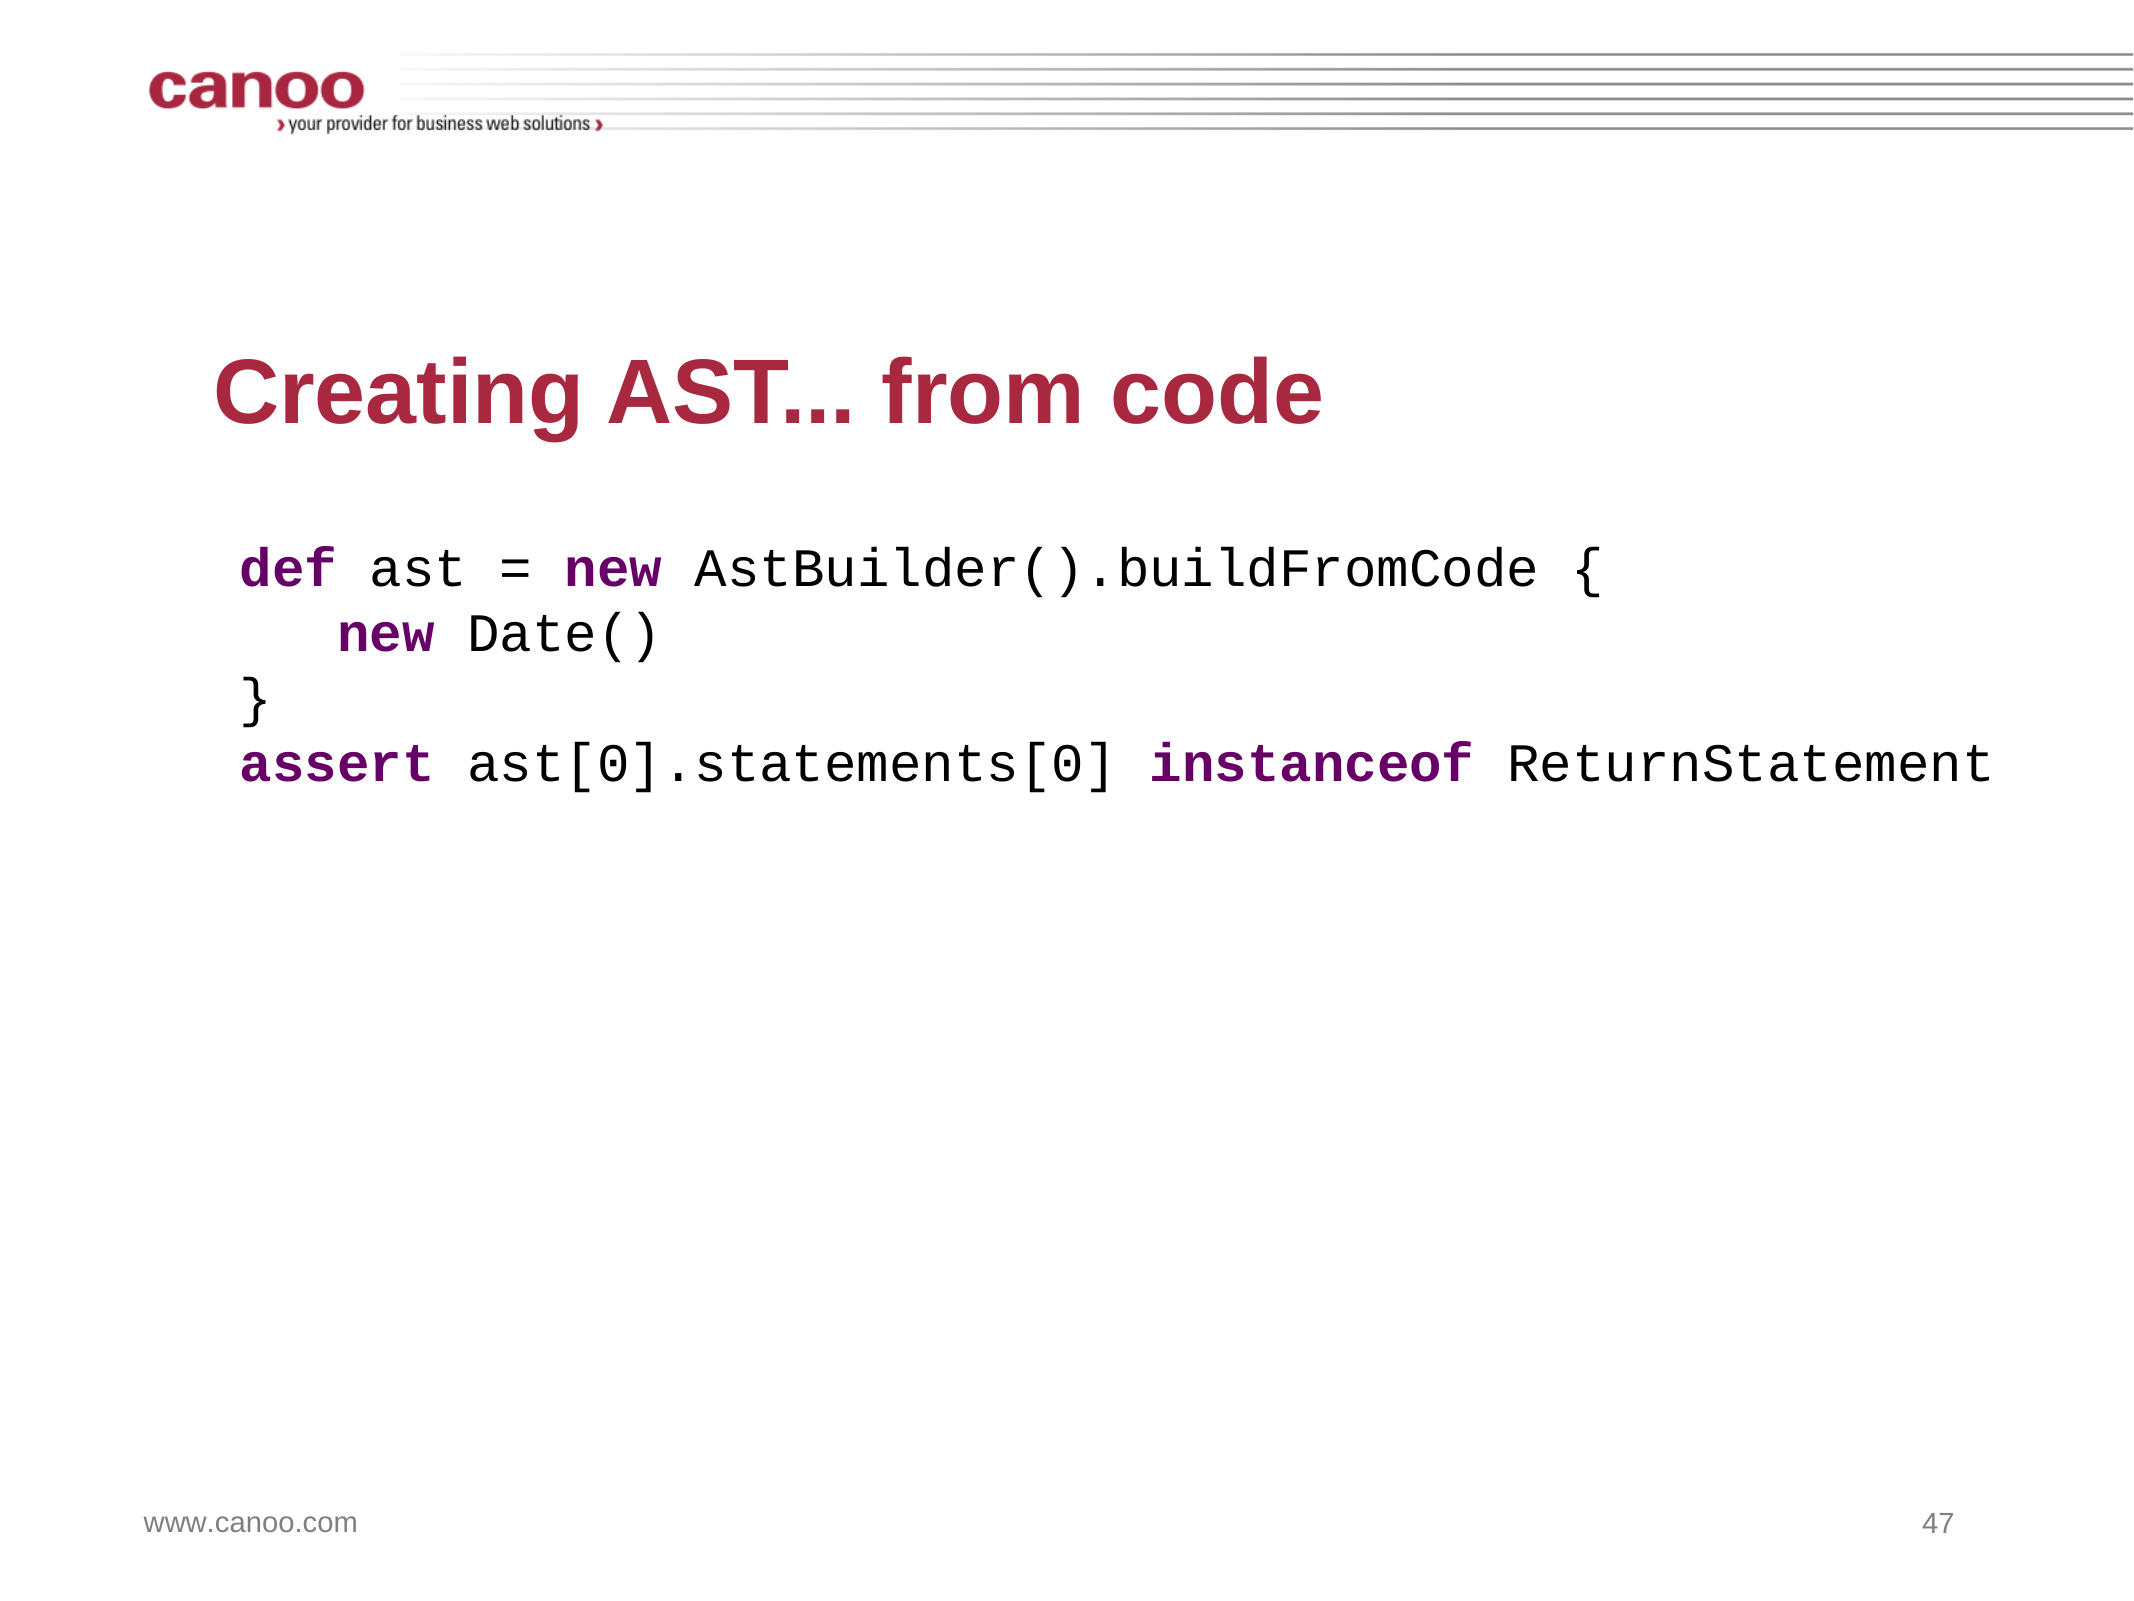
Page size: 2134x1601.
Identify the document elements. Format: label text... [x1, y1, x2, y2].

picture [0, 21, 2134, 188]
title Creating AST... from code [204, 220, 2020, 451]
text_box def ast = new AstBuilder().buildFromCode { new Date() } assert ast[0].statements[0] instanceof ReturnStatement [224, 525, 2100, 1584]
